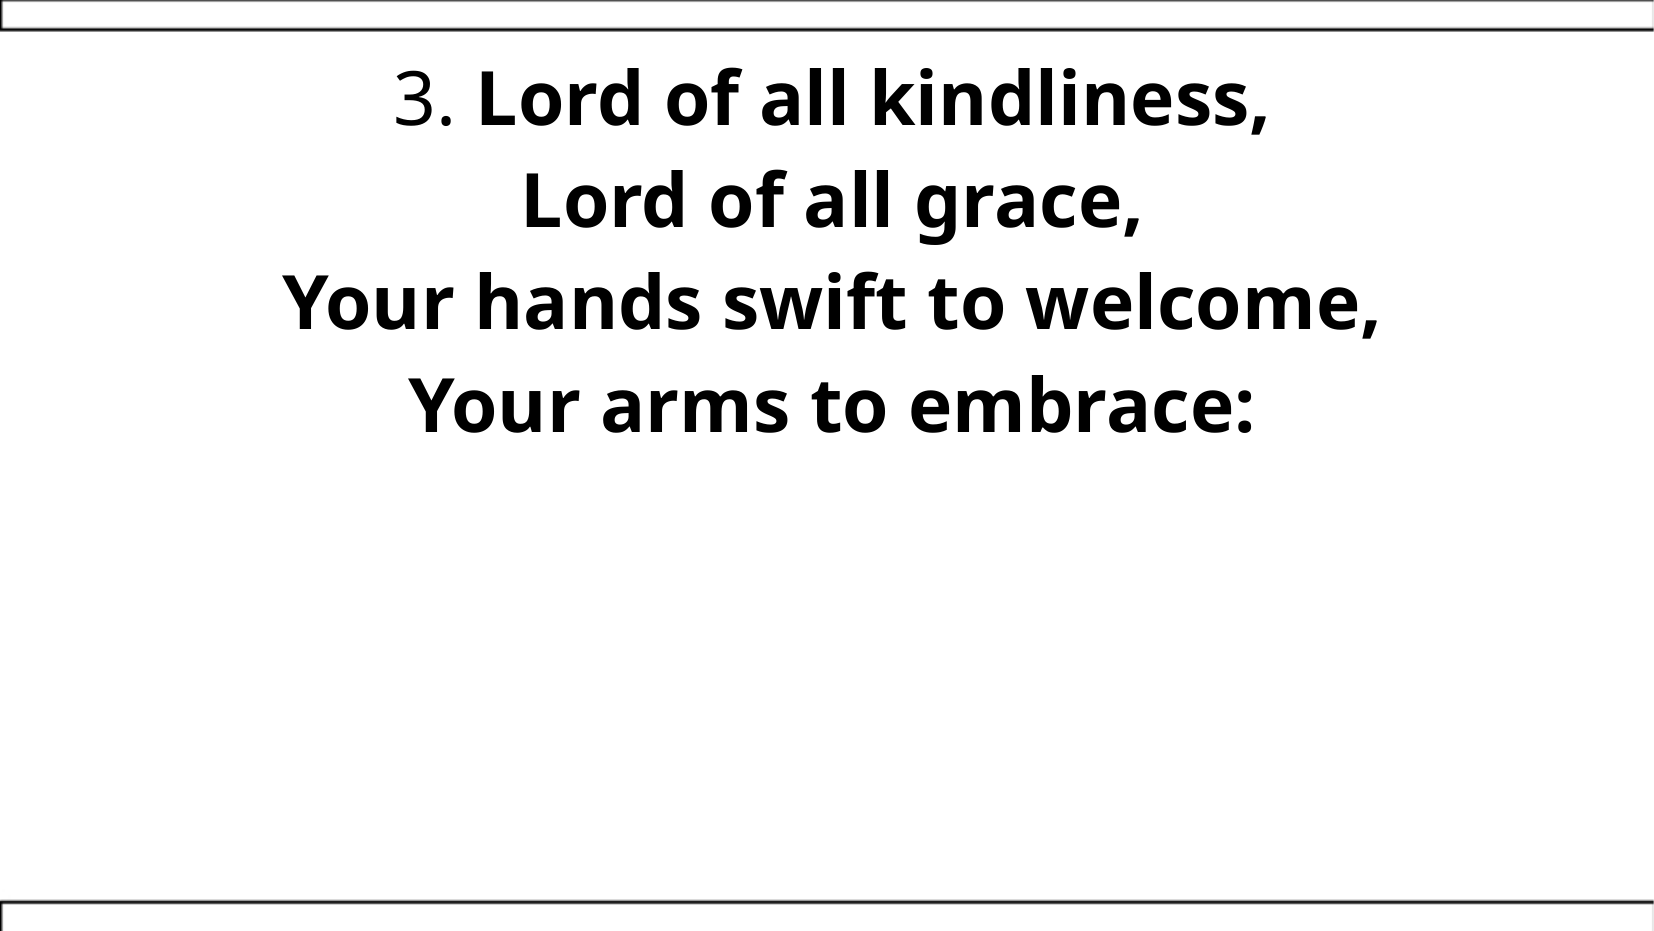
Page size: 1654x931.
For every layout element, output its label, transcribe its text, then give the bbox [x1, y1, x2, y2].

text_box 3. Lord of all kindliness, Lord of all grace, Your hands swift to welcome, Your arms to embrace: [75, 37, 1591, 452]
picture [0, 0, 1654, 931]
